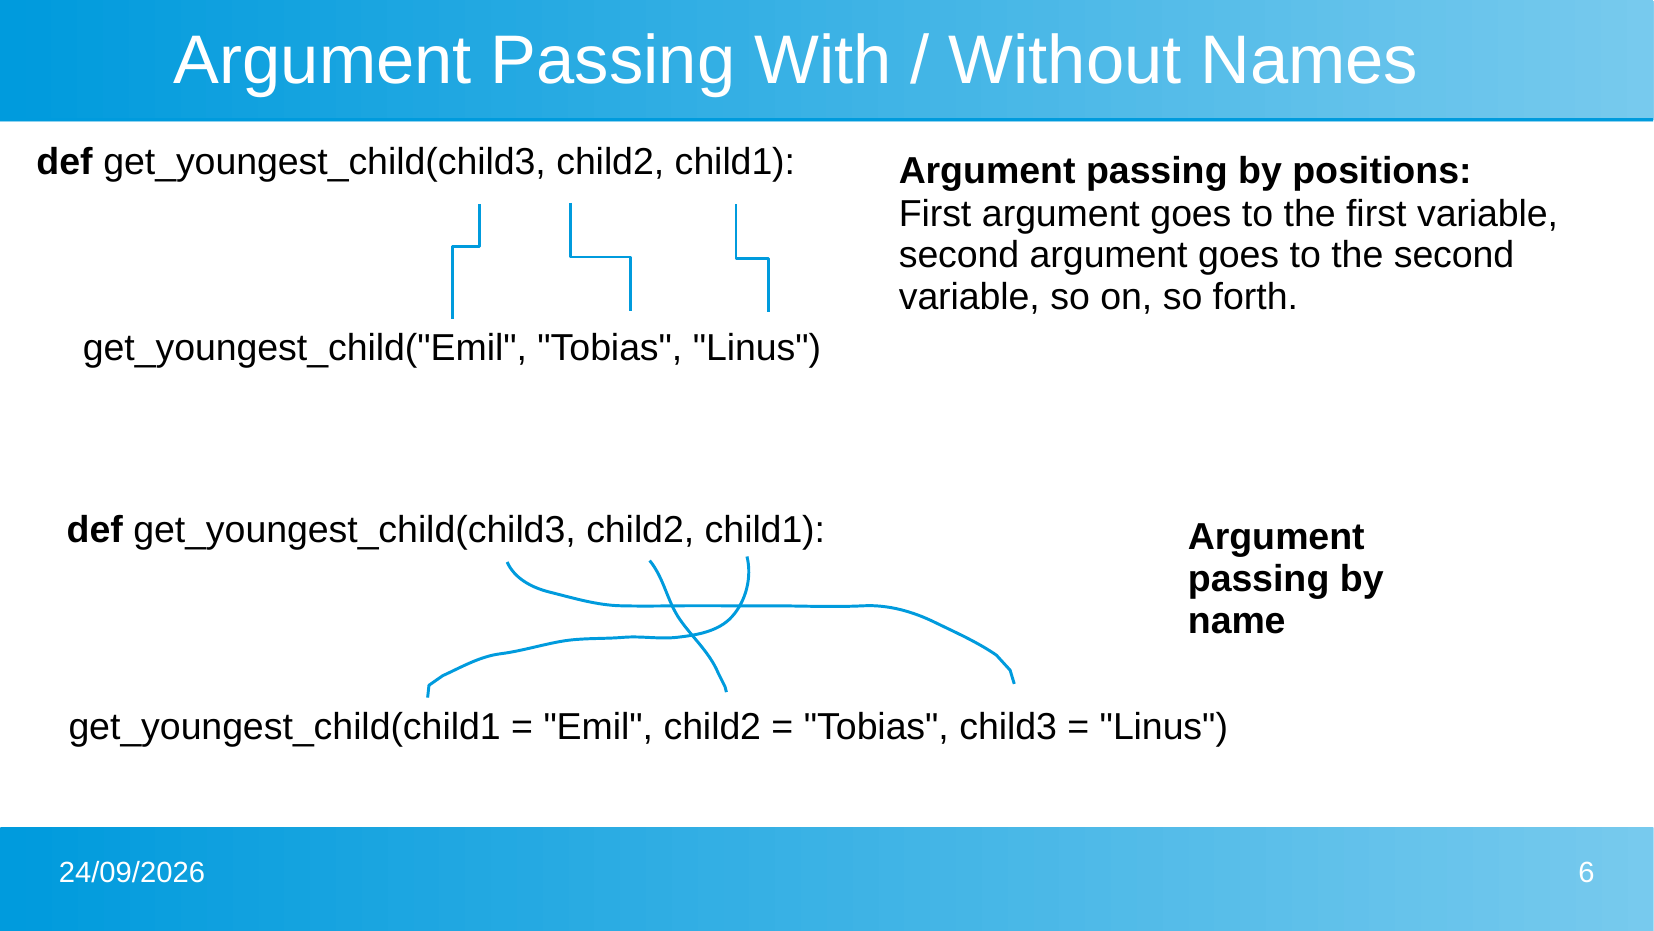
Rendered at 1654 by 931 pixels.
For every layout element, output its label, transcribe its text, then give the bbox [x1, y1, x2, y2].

text_box Argument passing by name [1173, 508, 1475, 650]
text_box def get_youngest_child(child3, child2, child1): [51, 500, 869, 558]
text_box get_youngest_child("Emil", "Tobias", "Linus") [68, 319, 837, 377]
text_box Argument passing by positions: First argument goes to the first variable, second argument goes to the second variable, so on, so forth. [884, 142, 1621, 410]
text_box def get_youngest_child(child3, child2, child1): [21, 133, 845, 191]
text_box get_youngest_child(child1 = "Emil", child2 = "Tobias", child3 = "Linus") [53, 698, 1254, 755]
title Argument Passing With / Without Names [28, 19, 1565, 99]
